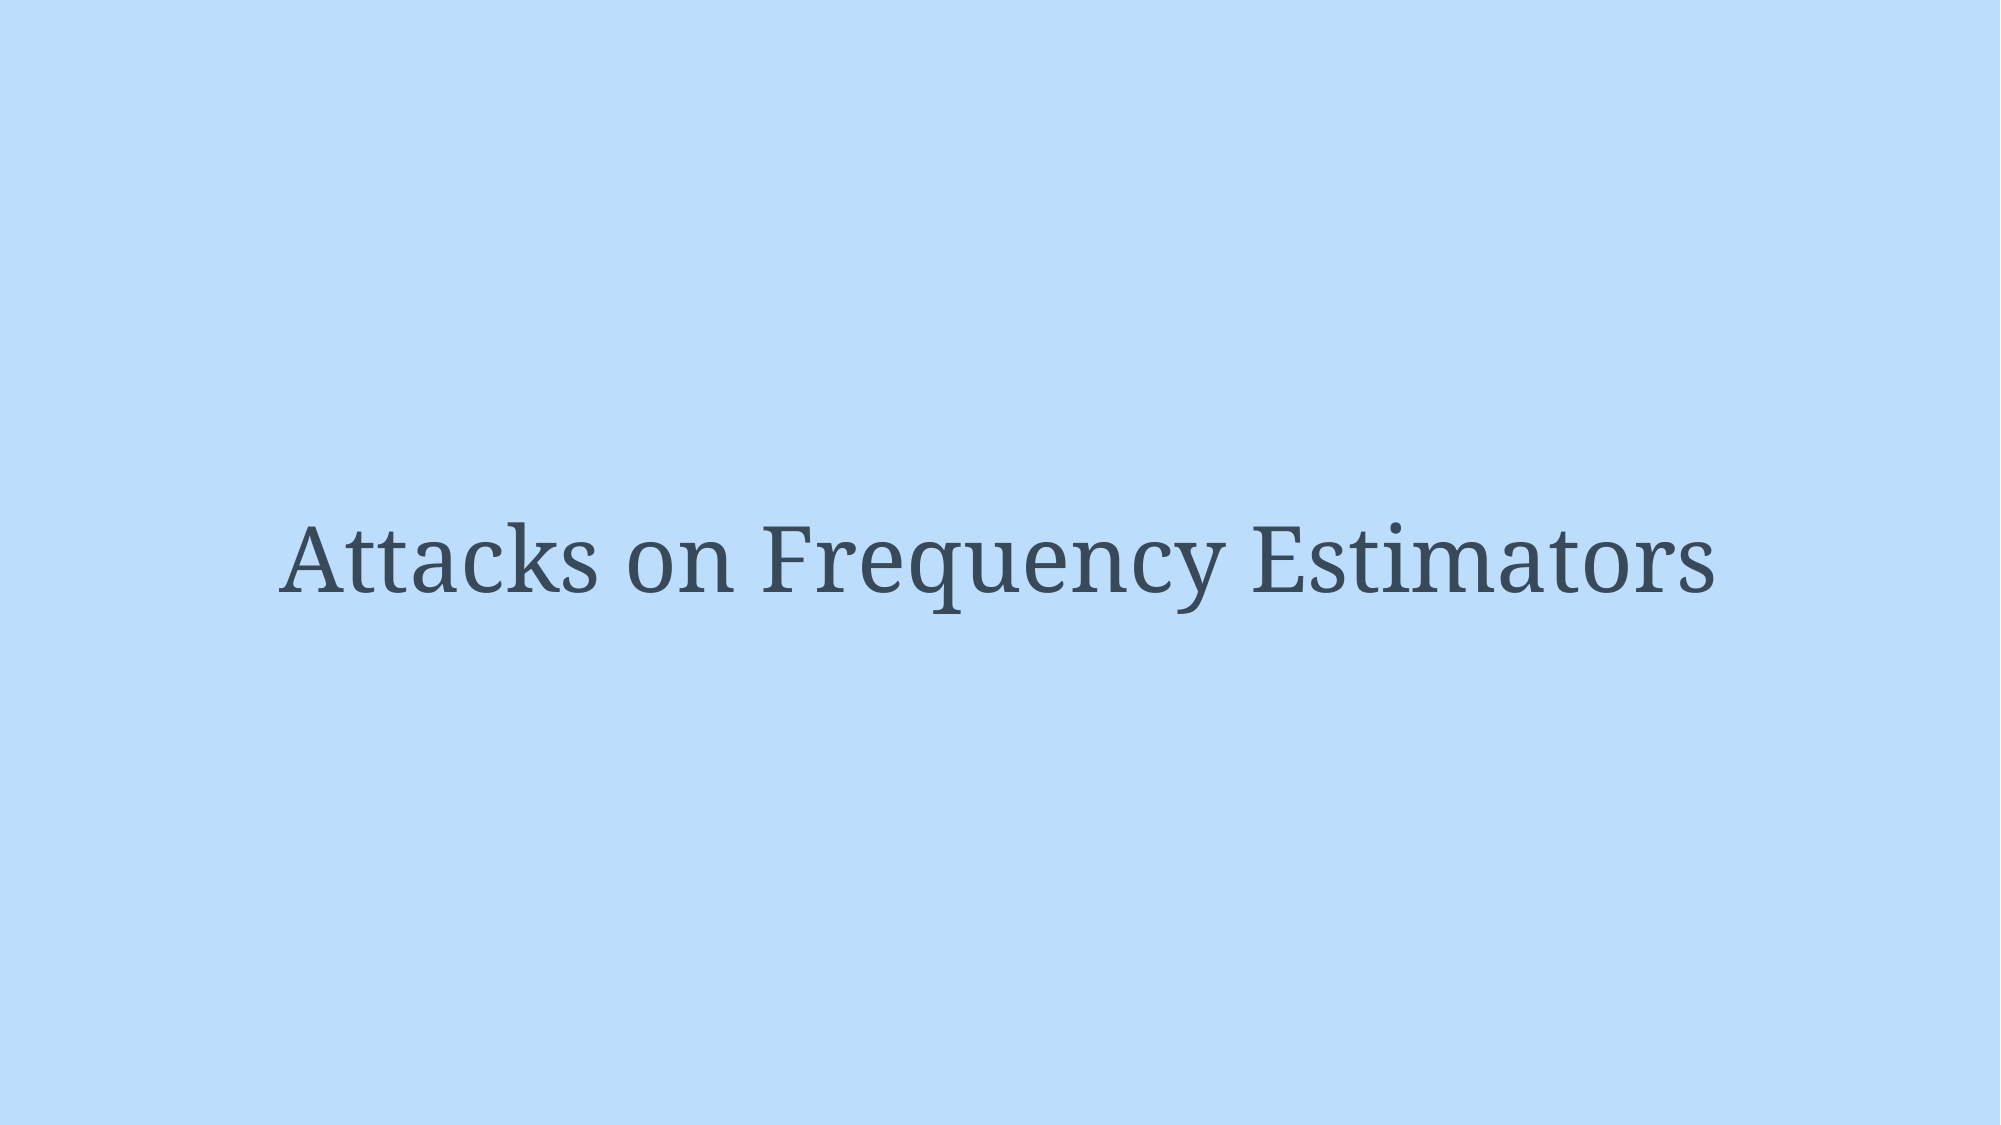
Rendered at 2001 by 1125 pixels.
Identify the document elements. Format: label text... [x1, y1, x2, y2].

title Attacks on Frequency Estimators [137, 487, 1863, 638]
